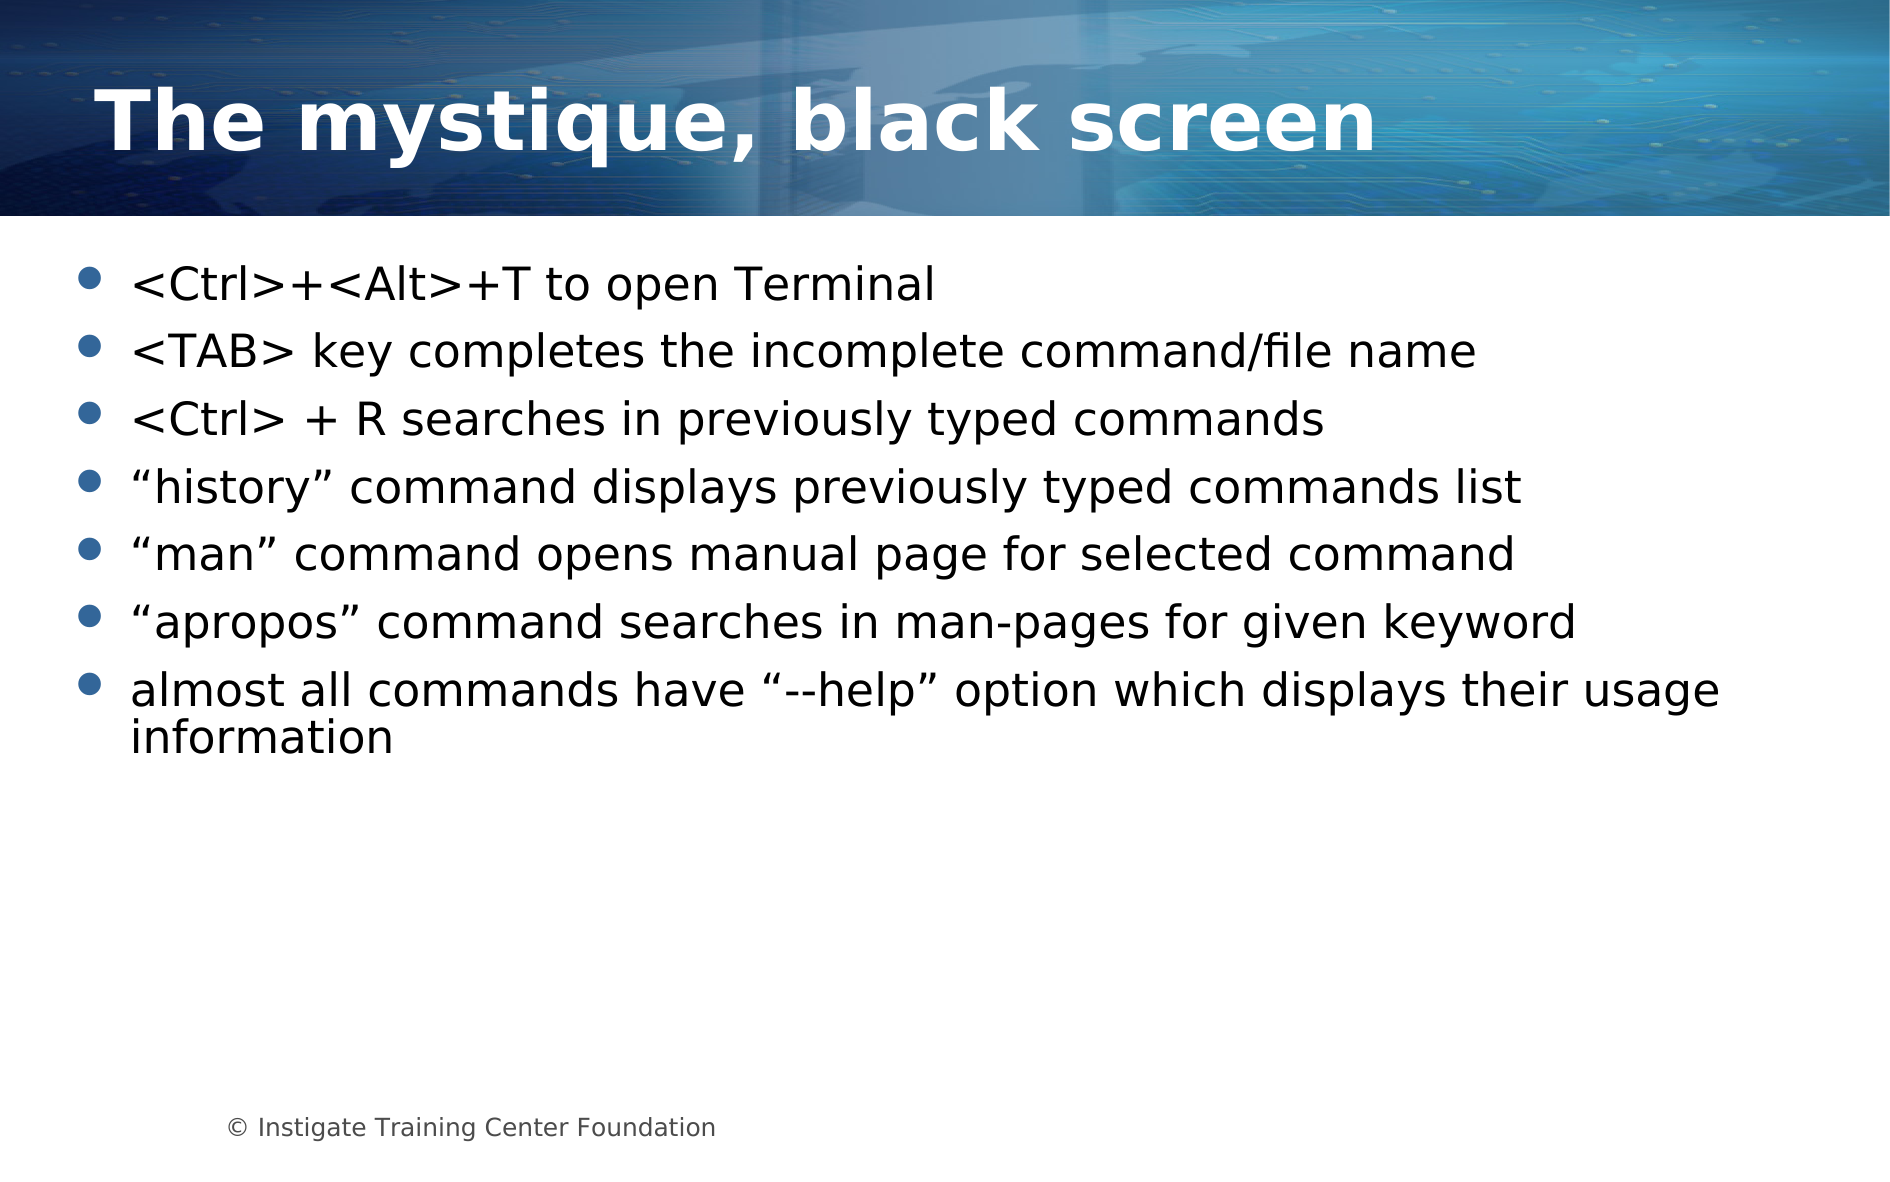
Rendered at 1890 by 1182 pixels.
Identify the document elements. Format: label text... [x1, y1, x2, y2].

picture [0, 0, 1890, 216]
list <Ctrl>+<Alt>+T to open Terminal <TAB> key completes the incomplete command/file name <Ctrl> + R searches in previously typed commands “history” command displays previously typed commands list “man” command opens manual page for selected command “apropos” command searches in man-pages for given keyword almost all commands have “--help” option which displays their usage information [75, 262, 1775, 1014]
title The mystique, black screen [94, 47, 1793, 217]
